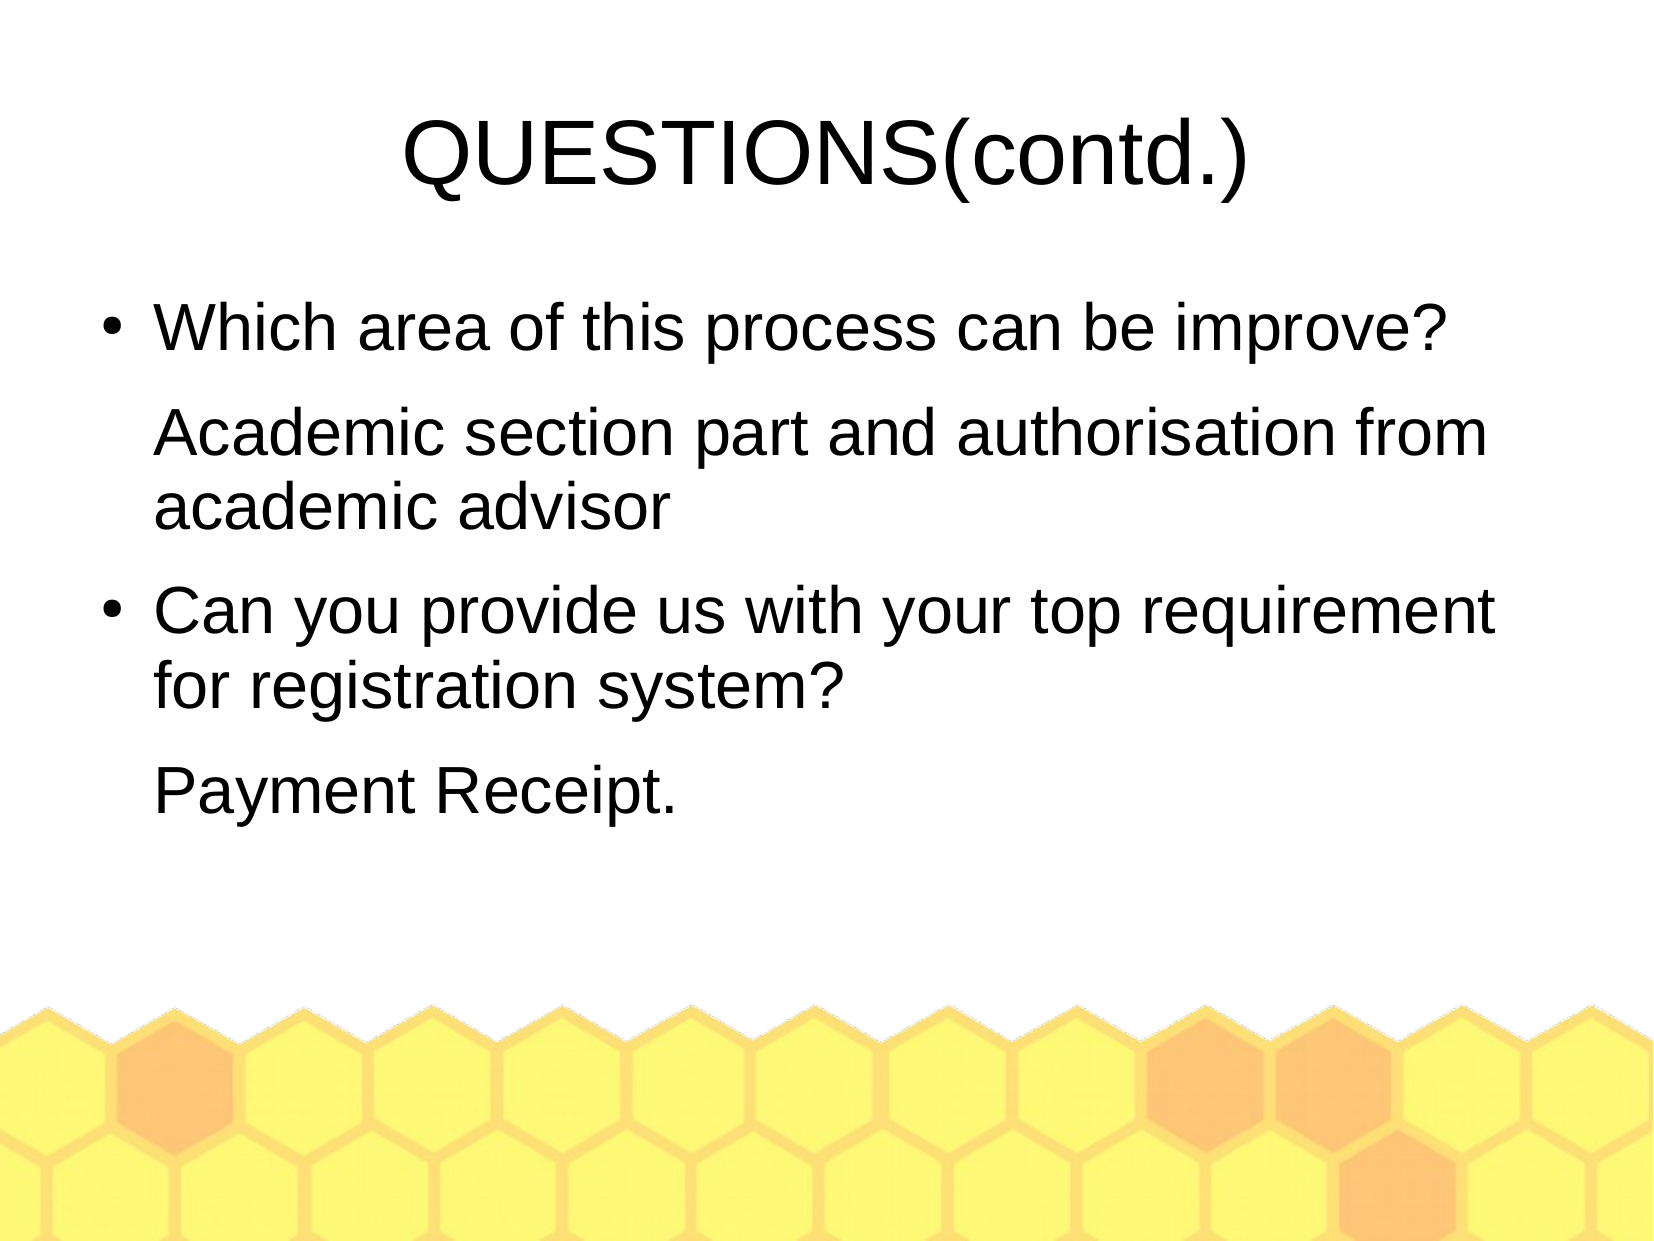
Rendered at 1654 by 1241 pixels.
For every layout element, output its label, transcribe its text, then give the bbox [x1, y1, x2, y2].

picture [0, 1001, 1654, 1241]
list Which area of this process can be improve? Academic section part and authorisation from academic advisor Can you provide us with your top requirement for registration system? Payment Receipt. [82, 290, 1571, 1010]
title QUESTIONS(contd.) [82, 49, 1571, 257]
